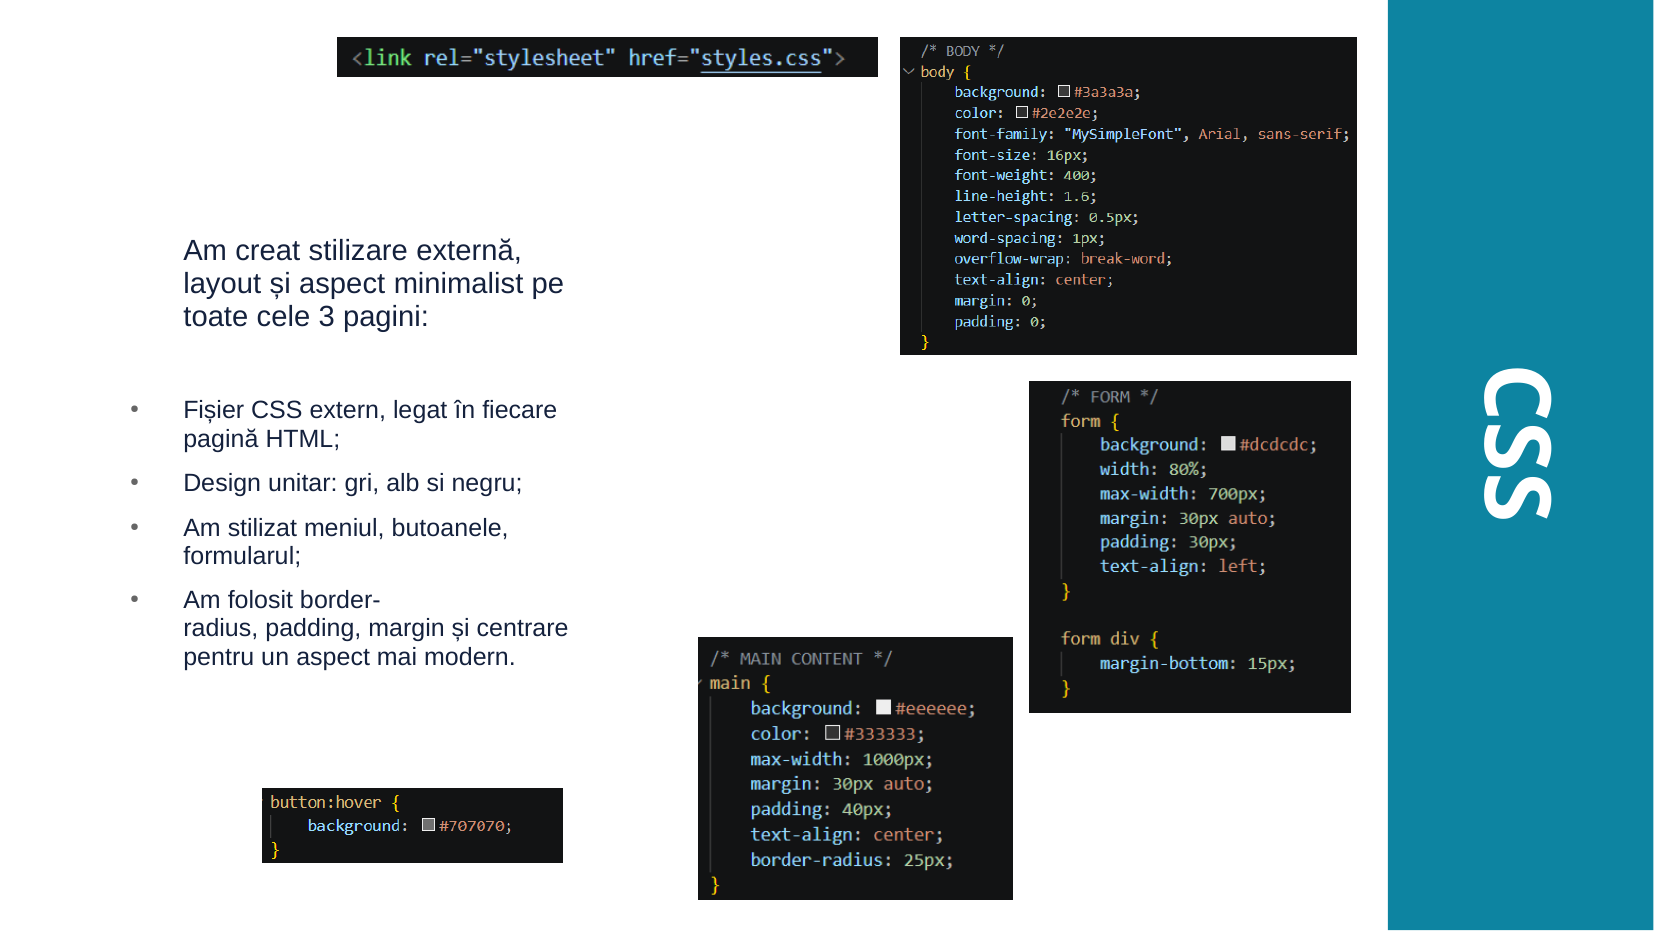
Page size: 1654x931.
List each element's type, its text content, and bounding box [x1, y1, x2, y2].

picture [337, 37, 878, 77]
picture [900, 37, 1357, 355]
picture [262, 788, 563, 863]
picture [1029, 381, 1351, 713]
title CSS [1417, 29, 1625, 857]
picture [698, 637, 1013, 901]
list Am creat stilizare externă, layout și aspect minimalist pe toate cele 3 pagini: Fișier CSS extern, legat în fiecare pagină HTML; Design unitar: gri, alb si negru; Am stilizat meniul, butoanele, formularul; Am folosit border-radius, padding, margin și centrare pentru un aspect mai modern. [112, 187, 585, 751]
